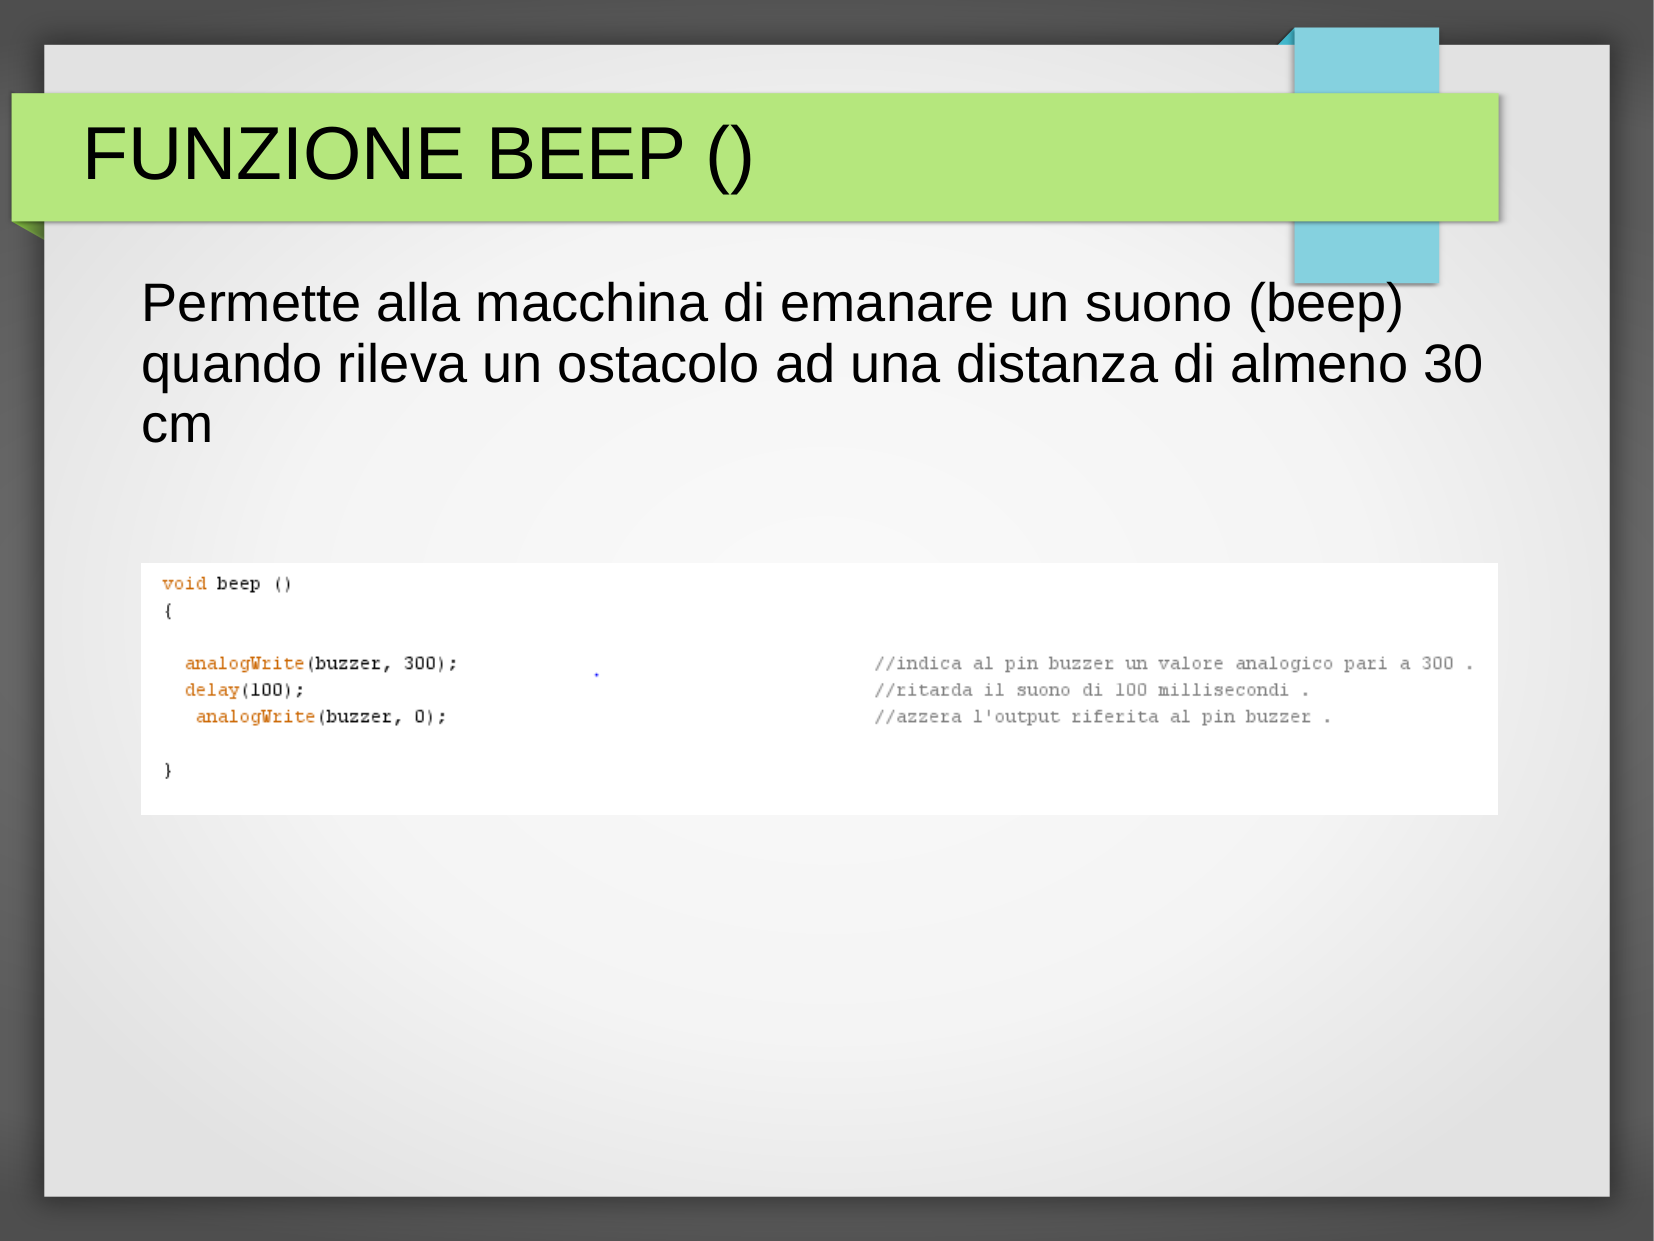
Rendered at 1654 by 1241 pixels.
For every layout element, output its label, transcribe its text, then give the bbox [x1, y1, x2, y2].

picture [0, 0, 1654, 1241]
title FUNZIONE BEEP () [82, 94, 1264, 213]
list Permette alla macchina di emanare un suono (beep) quando rileva un ostacolo ad una distanza di almeno 30 cm [70, 272, 1559, 993]
